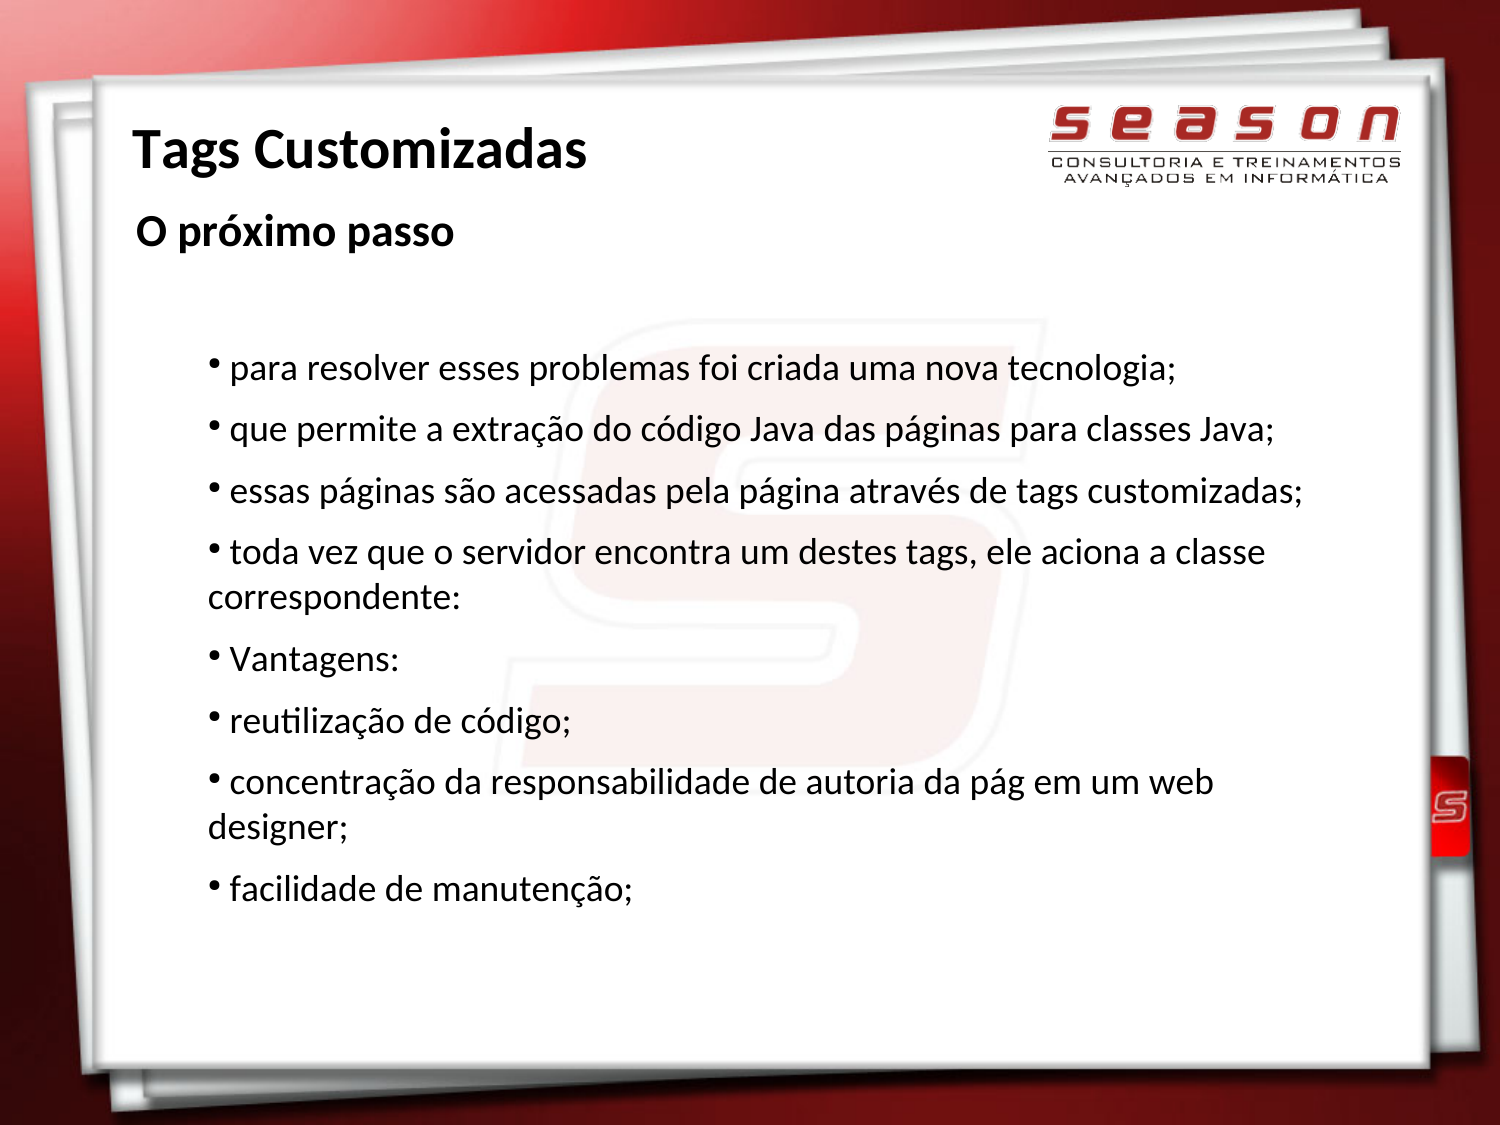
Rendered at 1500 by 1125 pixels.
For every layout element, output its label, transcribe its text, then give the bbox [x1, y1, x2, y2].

text_box O próximo passo [119, 200, 1240, 256]
text_box para resolver esses problemas foi criada uma nova tecnologia; que permite a extração do código Java das páginas para classes Java; essas páginas são acessadas pela página através de tags customizadas; toda vez que o servidor encontra um destes tags, ele aciona a classe correspondente: Vantagens: reutilização de código; concentração da responsabilidade de autoria da pág em um web designer; facilidade de manutenção; [207, 274, 1328, 977]
picture [0, 0, 1500, 1125]
title Tags Customizadas [118, 33, 1394, 257]
